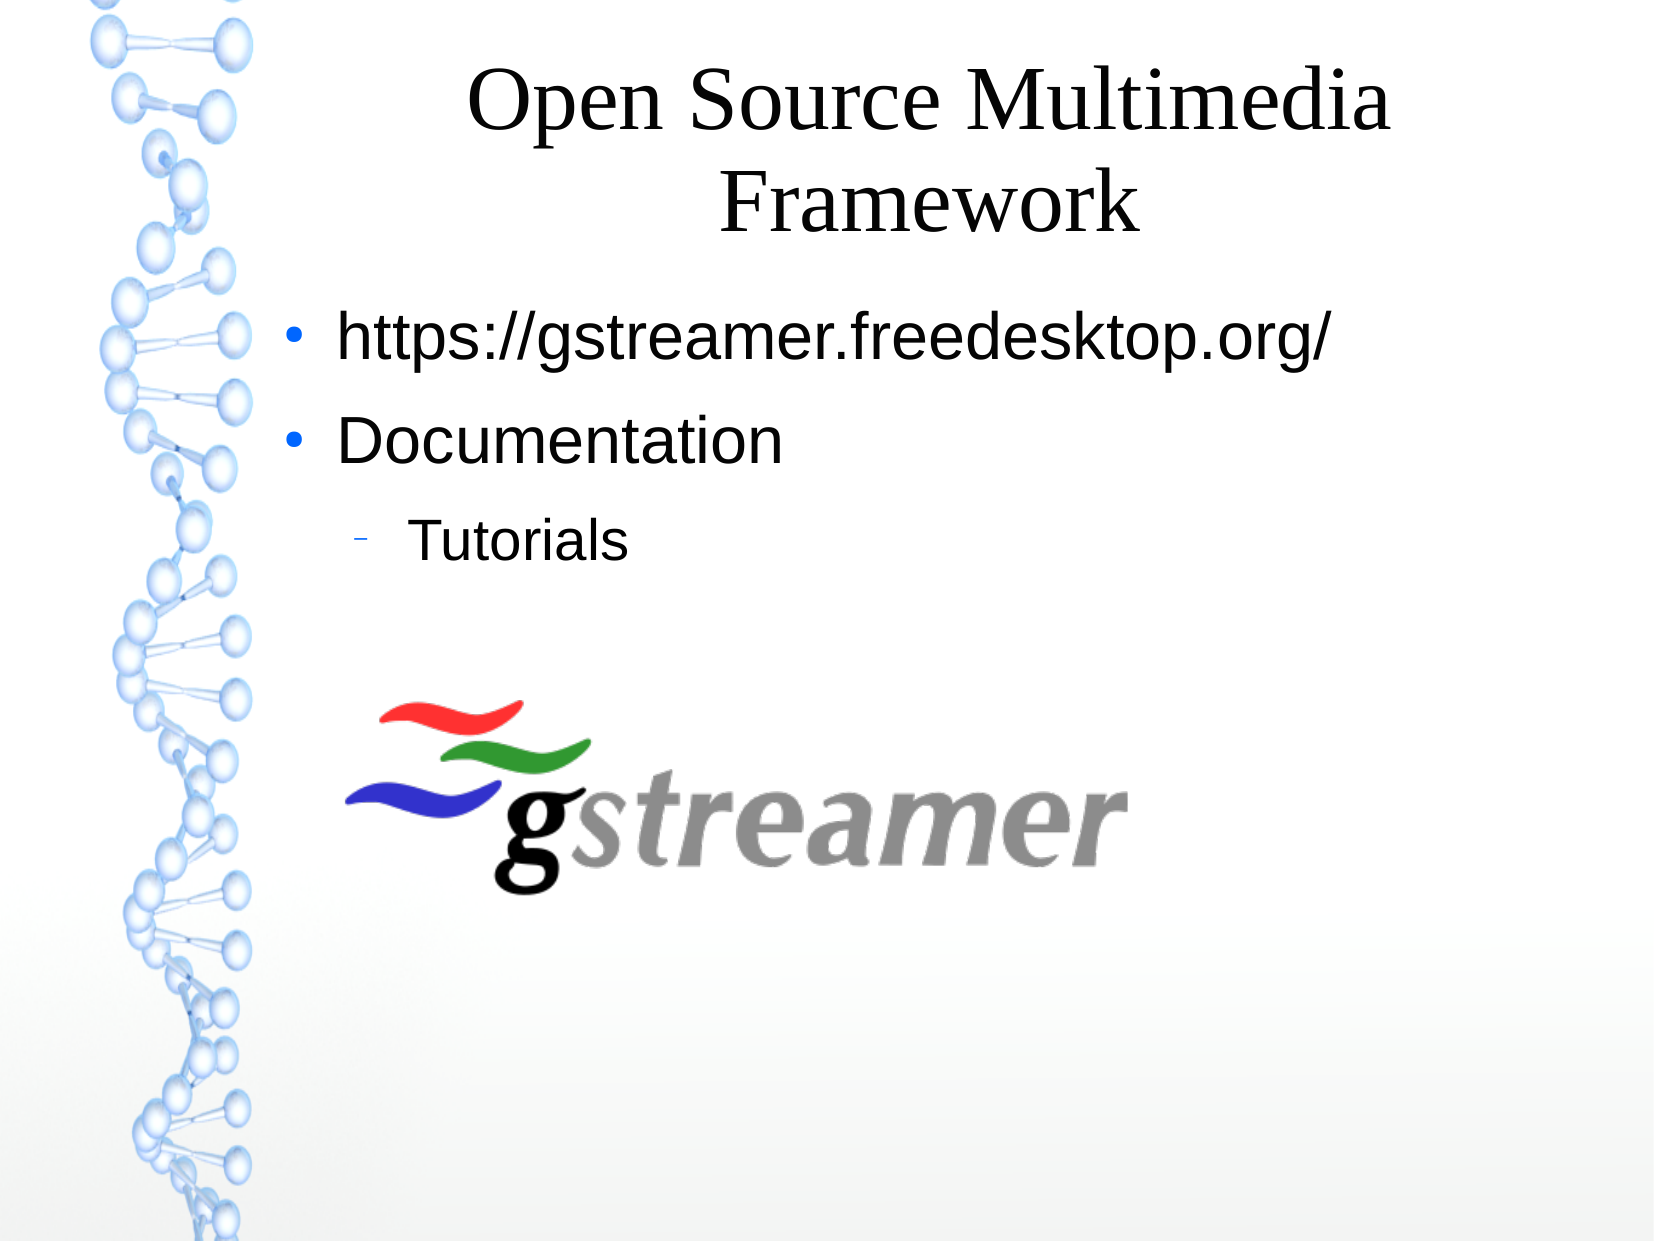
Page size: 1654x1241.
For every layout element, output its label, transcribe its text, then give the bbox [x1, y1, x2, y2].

title Open Source Multimedia Framework [265, 47, 1595, 252]
list https://gstreamer.freedesktop.org/ Documentation Tutorials [265, 299, 1595, 1019]
picture [0, 0, 1654, 1241]
